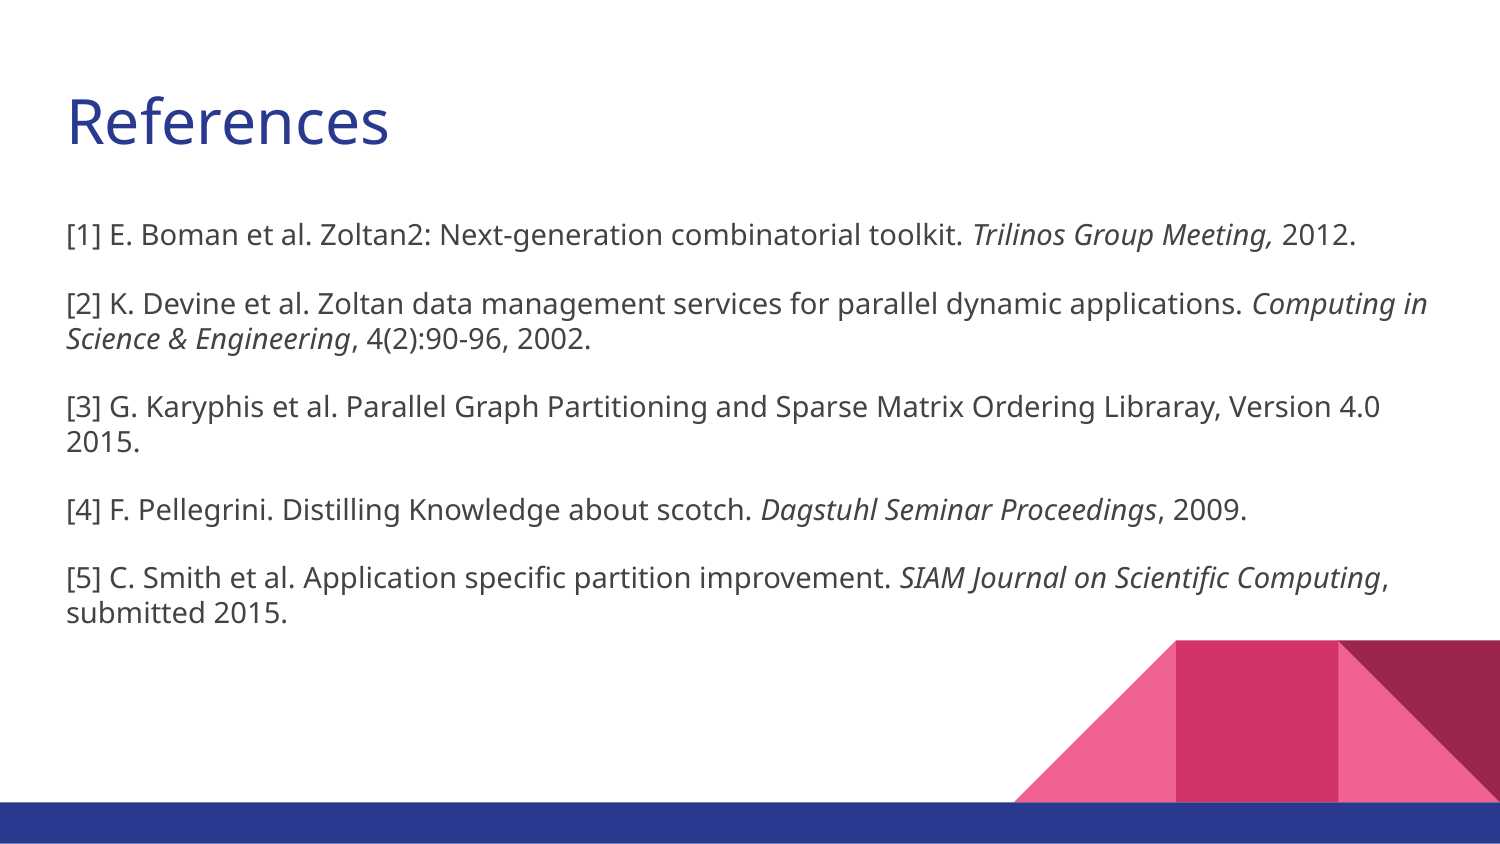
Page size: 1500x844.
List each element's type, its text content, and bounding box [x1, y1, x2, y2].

list [1] E. Boman et al. Zoltan2: Next-generation combinatorial toolkit. Trilinos Group Meeting, 2012. [2] K. Devine et al. Zoltan data management services for parallel dynamic applications. Computing in Science & Engineering, 4(2):90-96, 2002. [3] G. Karyphis et al. Parallel Graph Partitioning and Sparse Matrix Ordering Libraray, Version 4.0 2015. [4] F. Pellegrini. Distilling Knowledge about scotch. Dagstuhl Seminar Proceedings, 2009. [5] C. Smith et al. Application specific partition improvement. SIAM Journal on Scientific Computing, submitted 2015. [51, 201, 1449, 750]
title References [51, 67, 1449, 167]
